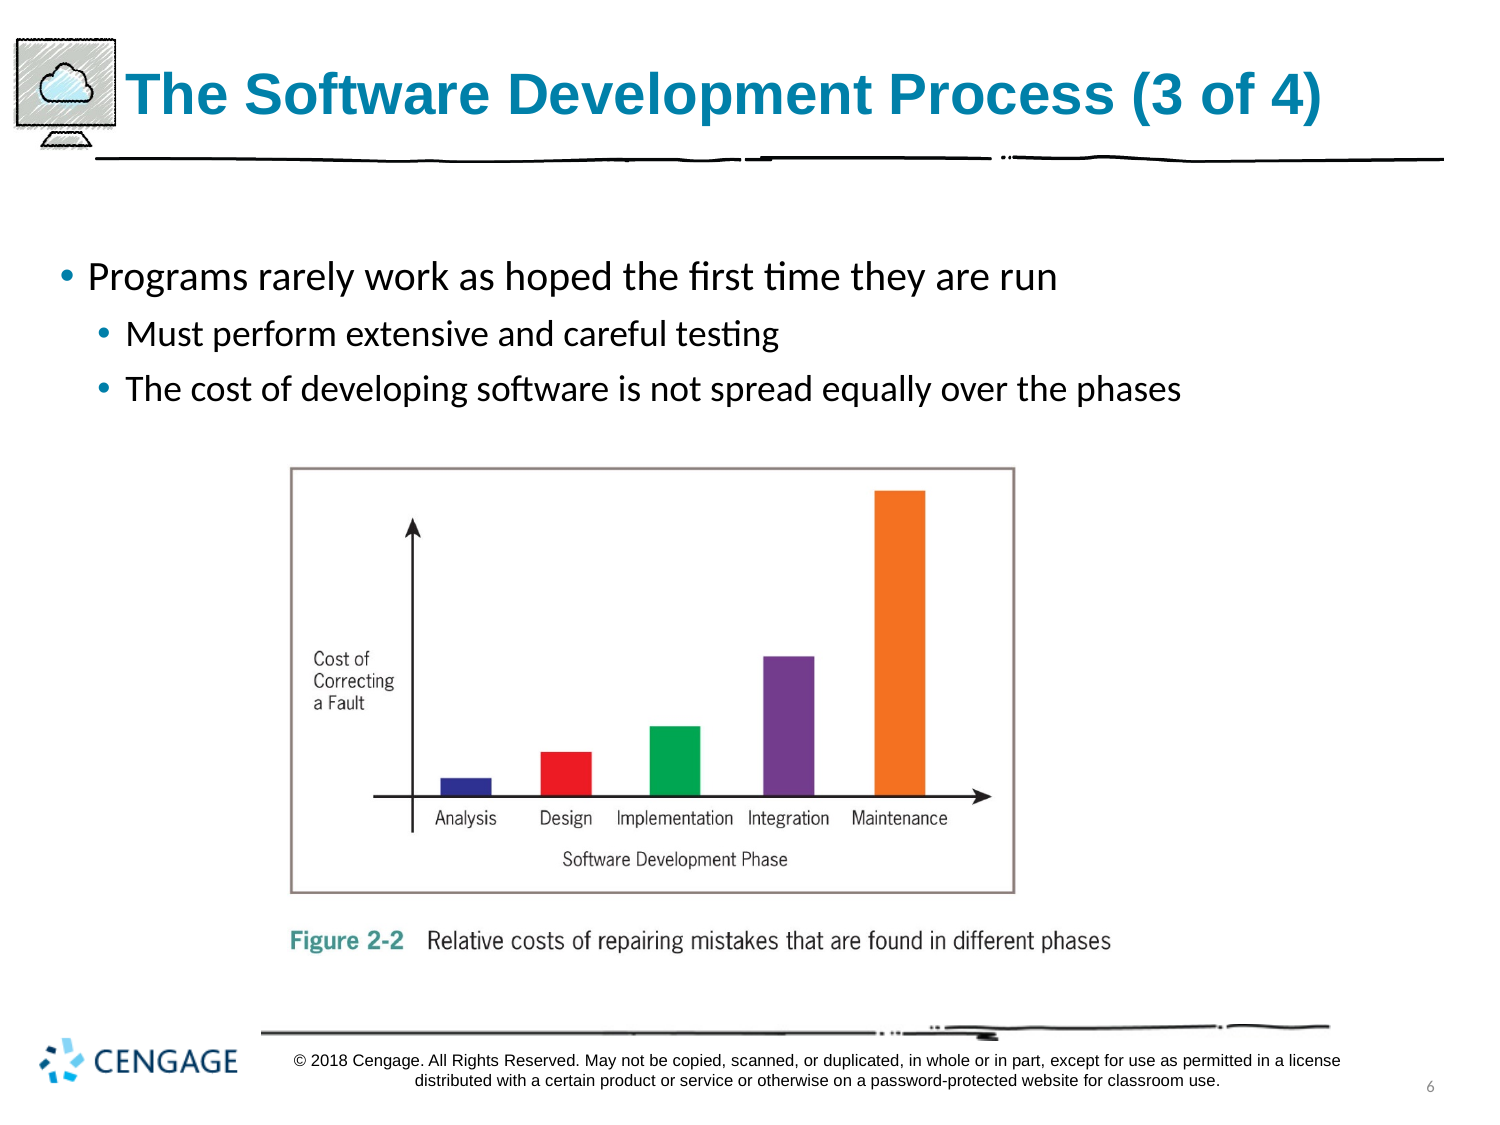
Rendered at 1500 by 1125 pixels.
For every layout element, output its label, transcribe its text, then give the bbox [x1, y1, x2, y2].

title The Software Development Process (3 of 4) [125, 55, 1442, 127]
picture [19, 1024, 250, 1096]
picture [287, 464, 1113, 956]
picture [154, 155, 1444, 163]
picture [13, 36, 117, 151]
picture [261, 1024, 1331, 1041]
footer © 2018 Cengage. All Rights Reserved. May not be copied, scanned, or duplicated, in whole or in part, except for use as permitted in a license distributed with a certain product or service or otherwise on a password-protected website for classroom use. [262, 1050, 1375, 1091]
list Programs rarely work as hoped the first time they are run Must perform extensive and careful testing The cost of developing software is not spread equally over the phases [59, 252, 1441, 412]
